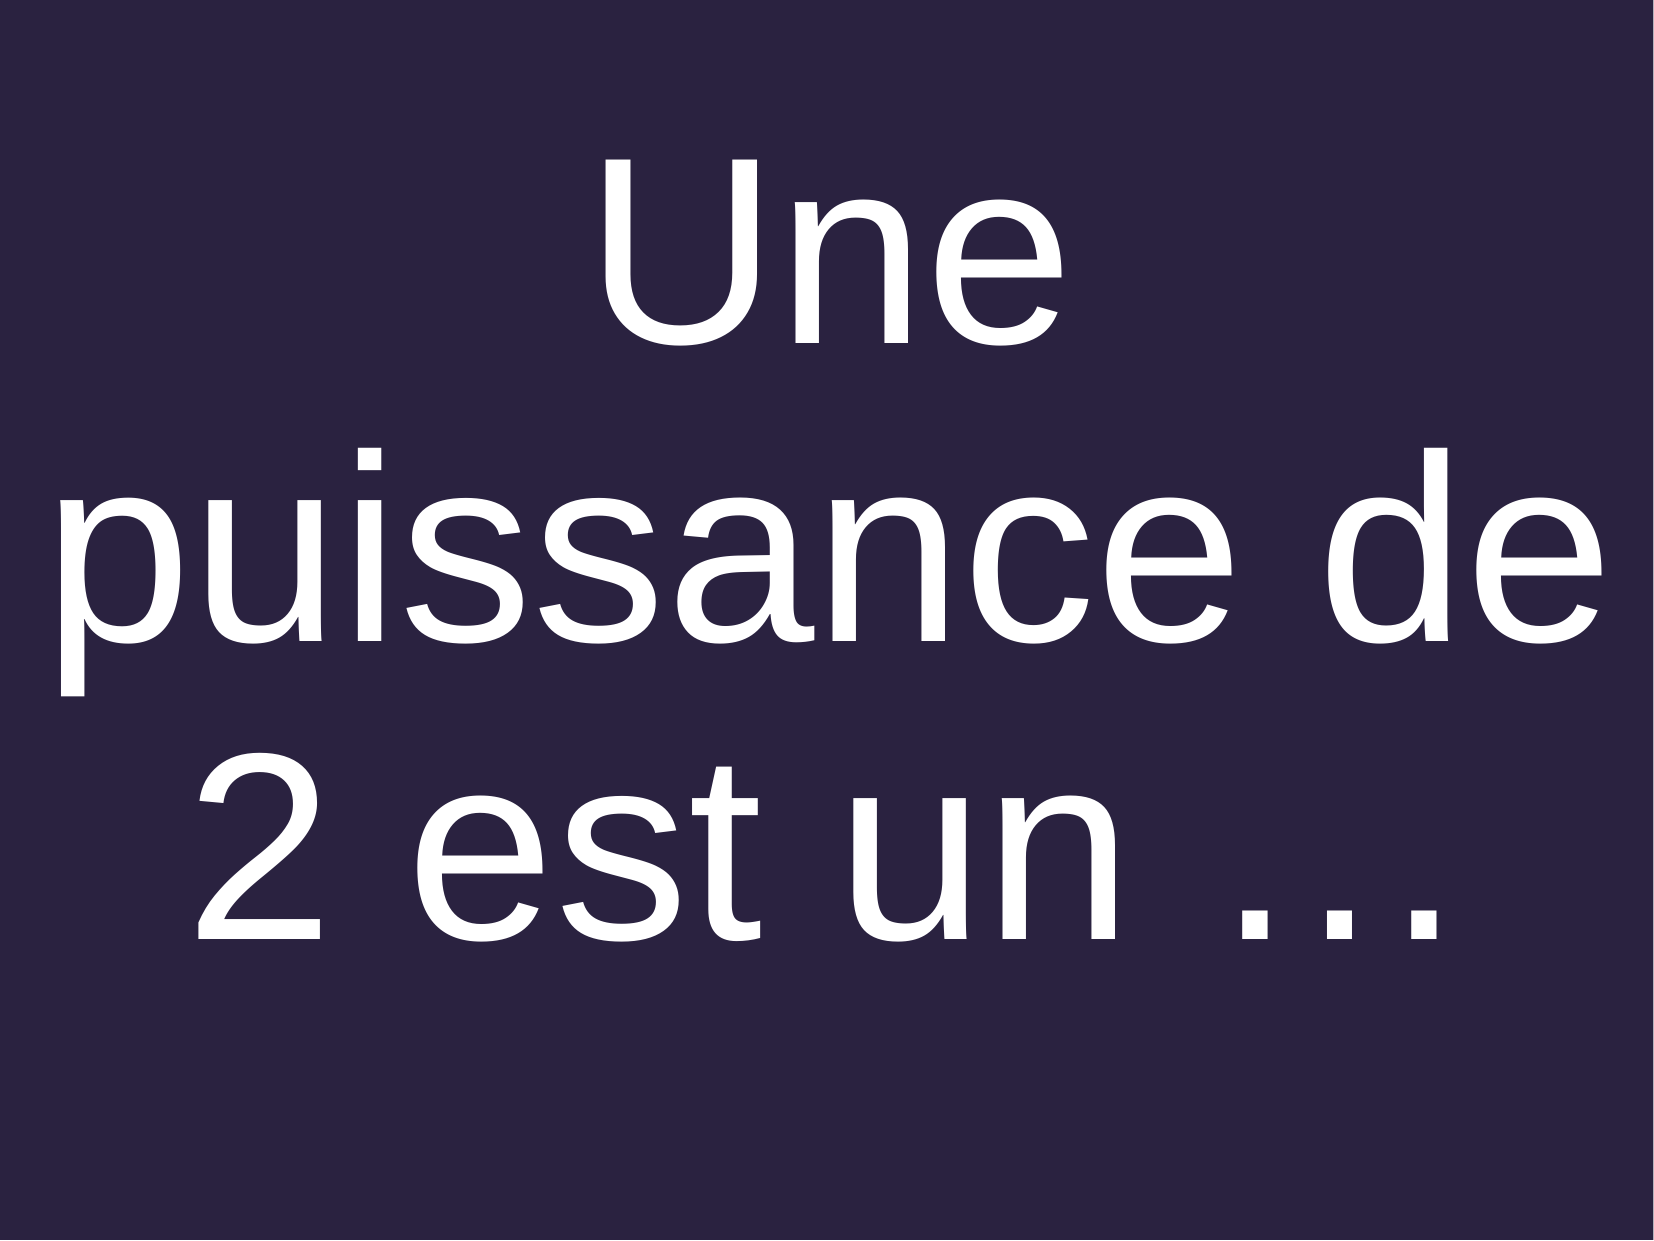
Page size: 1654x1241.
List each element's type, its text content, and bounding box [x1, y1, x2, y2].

title Une puissance de 2 est un … [2, 101, 1654, 996]
